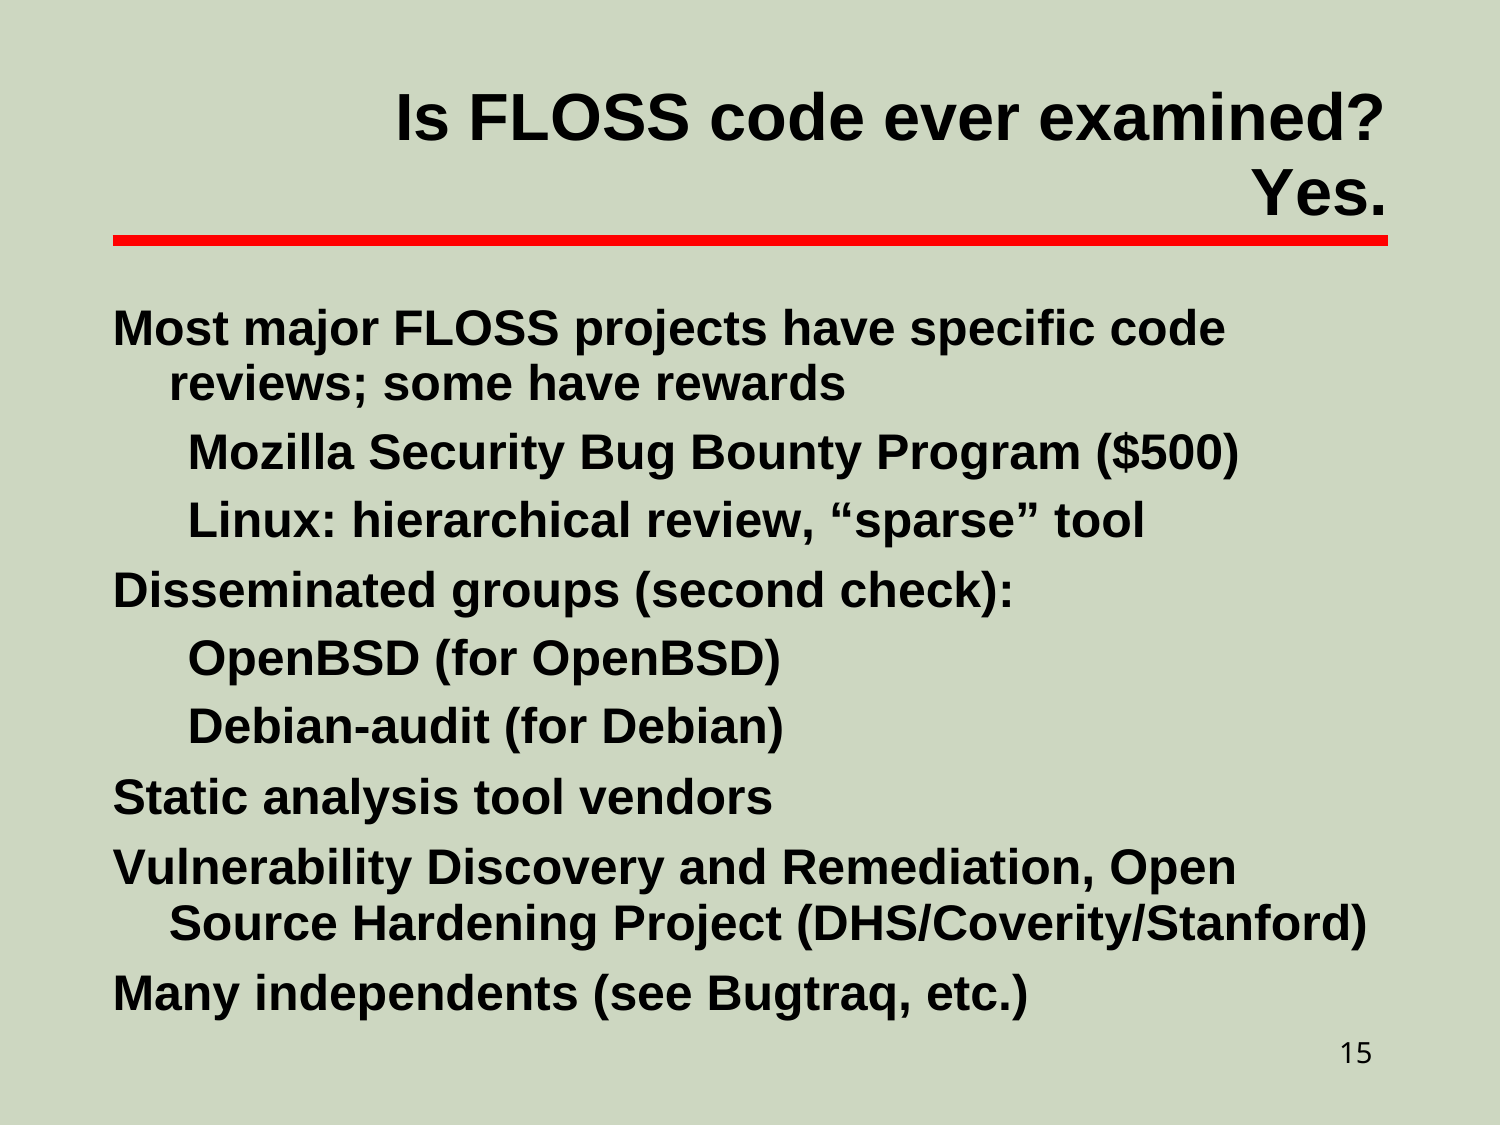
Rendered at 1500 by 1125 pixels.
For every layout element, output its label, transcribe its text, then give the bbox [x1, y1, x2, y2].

list Most major FLOSS projects have specific code reviews; some have rewards Mozilla Security Bug Bounty Program ($500) Linux: hierarchical review, “sparse” tool Disseminated groups (second check): OpenBSD (for OpenBSD) Debian-audit (for Debian) Static analysis tool vendors Vulnerability Discovery and Remediation, Open Source Hardening Project (DHS/Coverity/Stanford) Many independents (see Bugtraq, etc.) [112, 299, 1388, 1111]
title Is FLOSS code ever examined? Yes. [337, 79, 1388, 230]
